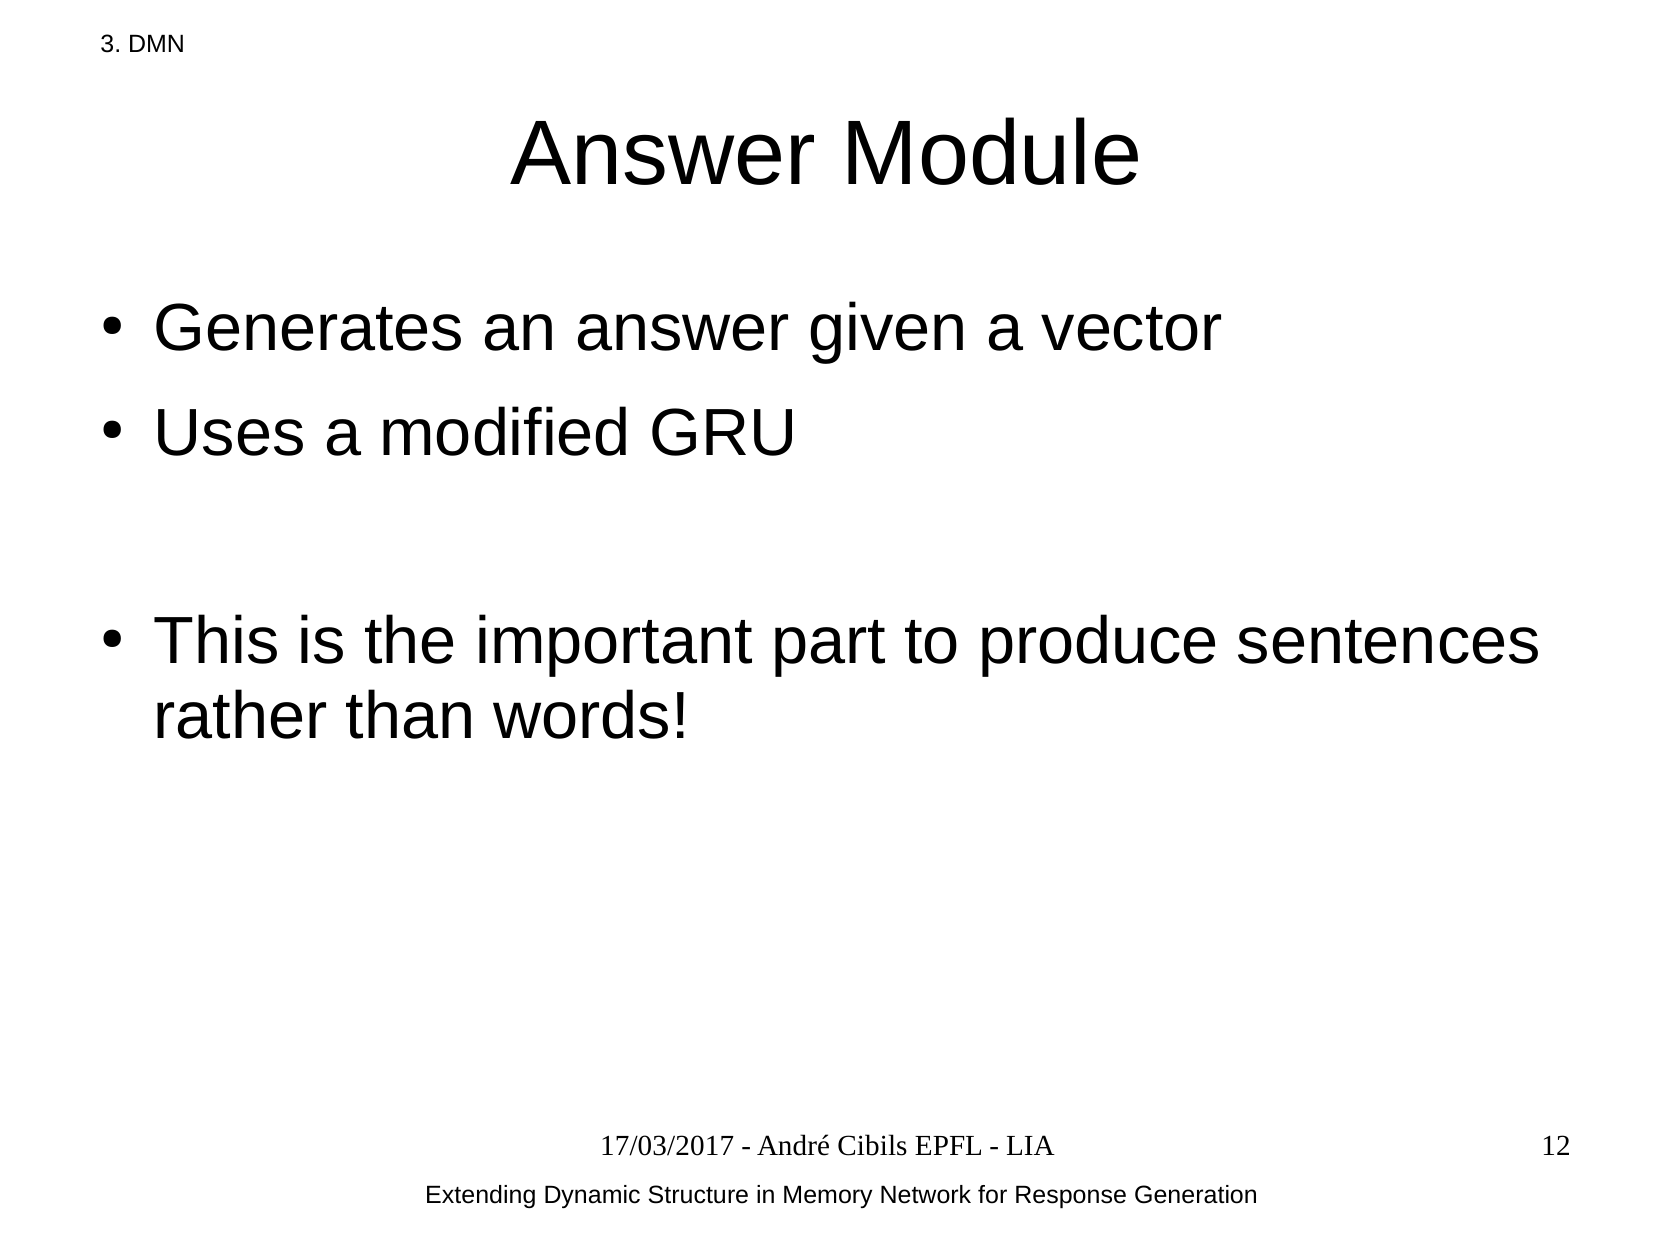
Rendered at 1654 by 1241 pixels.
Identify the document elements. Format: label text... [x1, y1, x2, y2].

title Answer Module [82, 49, 1571, 257]
list 3. DMN [29, 29, 945, 58]
list Extending Dynamic Structure in Memory Network for Response Generation [354, 1181, 1270, 1210]
list Generates an answer given a vector Uses a modified GRU This is the important part to produce sentences rather than words! [82, 290, 1571, 1109]
